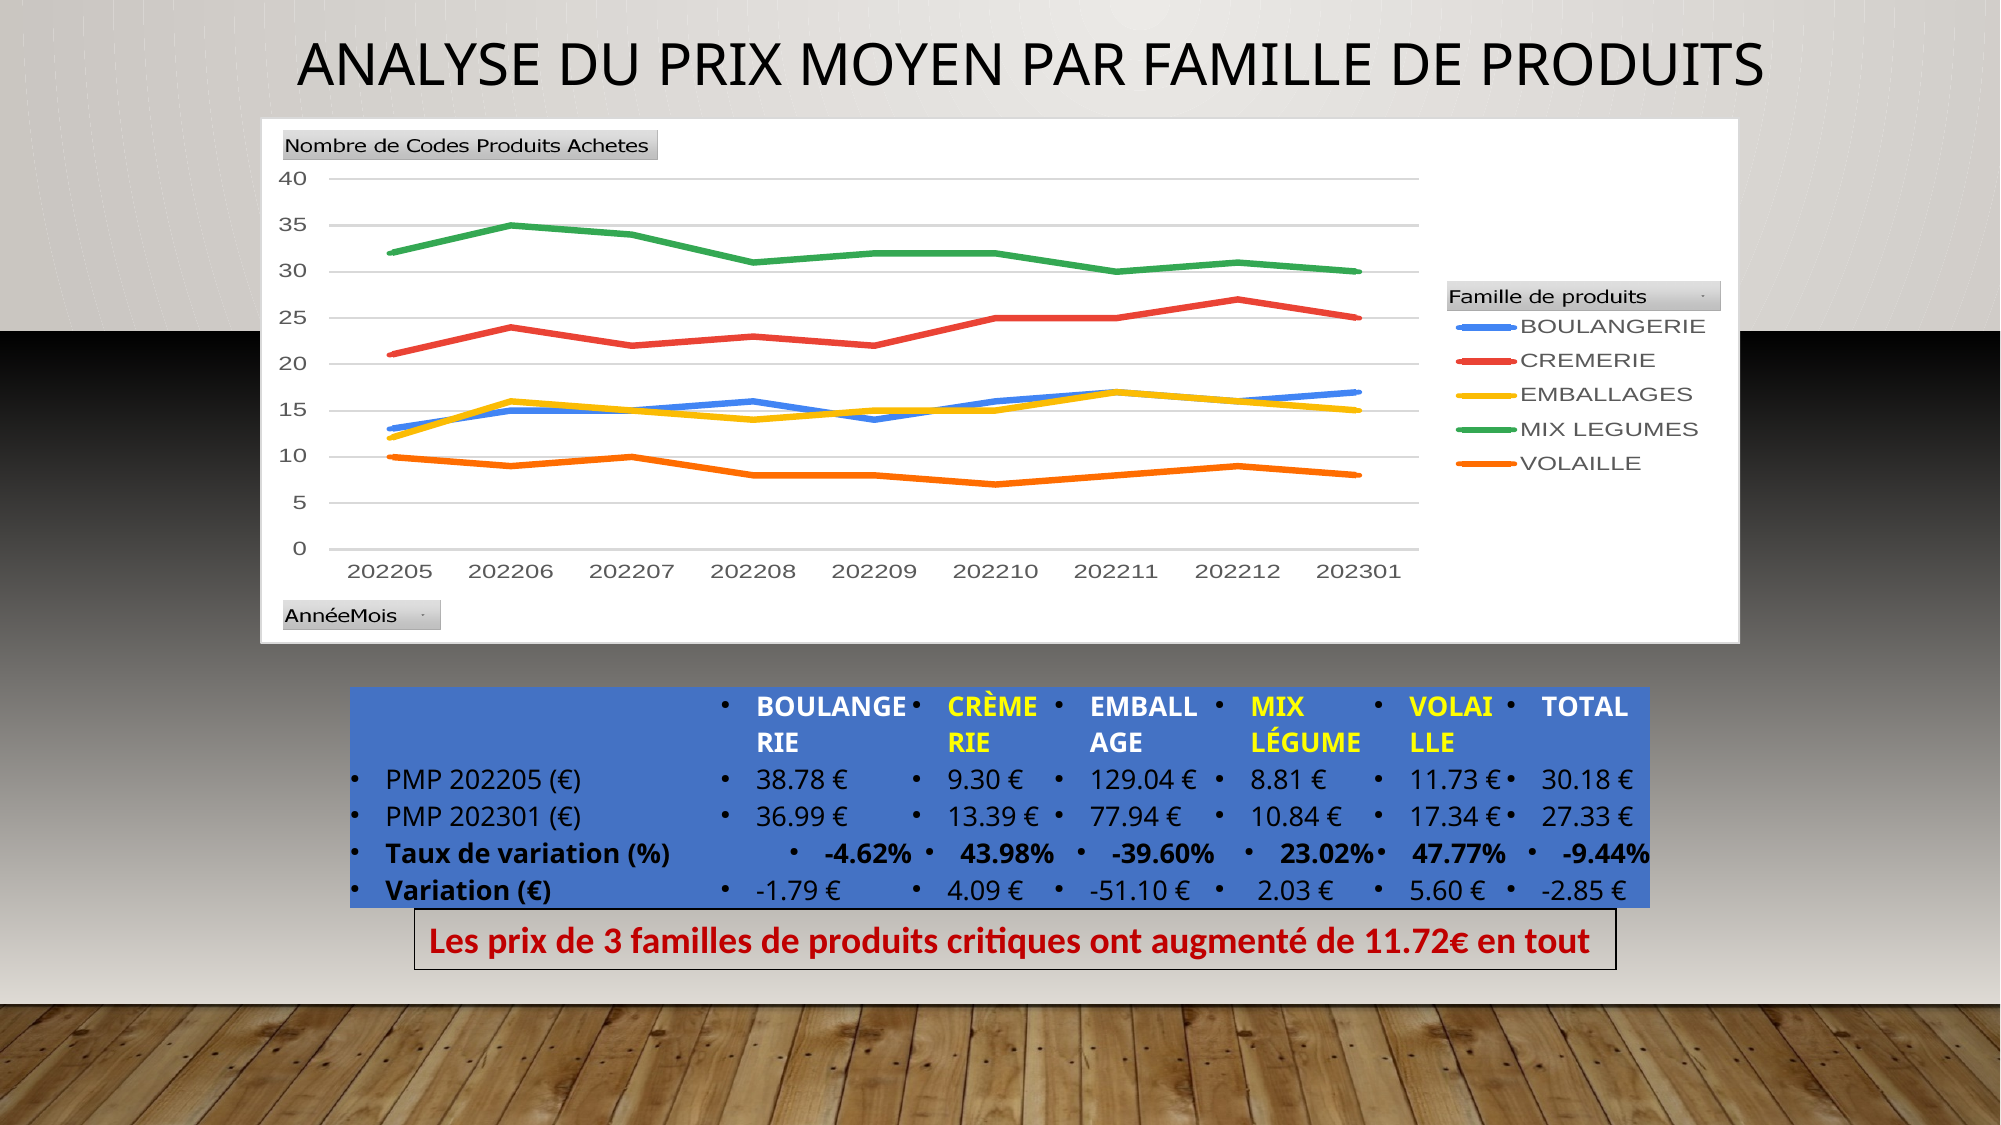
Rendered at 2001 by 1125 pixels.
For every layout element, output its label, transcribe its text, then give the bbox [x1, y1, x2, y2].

table_cell 13.39 € [912, 798, 1054, 834]
table_cell 27.33 € [1506, 798, 1650, 834]
table_cell -9.44% [1506, 834, 1650, 871]
table_header VOLAILLE [1374, 687, 1506, 761]
title Analyse du prix moyen par famille de produits [281, 27, 1858, 200]
table_header CRÈMERIE [912, 687, 1054, 761]
table_cell 2.03 € [1215, 871, 1374, 908]
picture [259, 116, 1741, 644]
table_cell -39.60% [1054, 834, 1215, 871]
table_cell -2.85 € [1506, 871, 1650, 908]
table_cell PMP 202205 (€) [350, 761, 721, 798]
table_cell 8.81 € [1215, 761, 1374, 798]
table_cell -4.62% [721, 834, 912, 871]
table_cell -1.79 € [721, 871, 912, 908]
table_header MIX LÉGUME [1215, 687, 1374, 761]
table_cell -51.10 € [1054, 871, 1215, 908]
table_cell 17.34 € [1374, 798, 1506, 834]
table_cell Taux de variation (%) [350, 834, 721, 871]
table_cell 30.18 € [1506, 761, 1650, 798]
table_header [350, 687, 721, 761]
table_cell 4.09 € [912, 871, 1054, 908]
table_cell 9.30 € [912, 761, 1054, 798]
table_cell 23.02% [1215, 834, 1374, 871]
table_header TOTAL [1506, 687, 1650, 761]
table_header BOULANGERIE [721, 687, 912, 761]
table_cell 36.99 € [721, 798, 912, 834]
table_cell 5.60 € [1374, 871, 1506, 908]
table_cell 10.84 € [1215, 798, 1374, 834]
table_cell 129.04 € [1054, 761, 1215, 798]
table_cell 11.73 € [1374, 761, 1506, 798]
table_cell Variation (€) [350, 871, 721, 908]
table_cell 38.78 € [721, 761, 912, 798]
text_box Les prix de 3 familles de produits critiques ont augmenté de 11.72€ en tout [414, 908, 1616, 970]
table_cell 43.98% [912, 834, 1054, 871]
table_header EMBALLAGE [1054, 687, 1215, 761]
table_cell 47.77% [1374, 834, 1506, 871]
table_cell PMP 202301 (€) [350, 798, 721, 834]
table_cell 77.94 € [1054, 798, 1215, 834]
